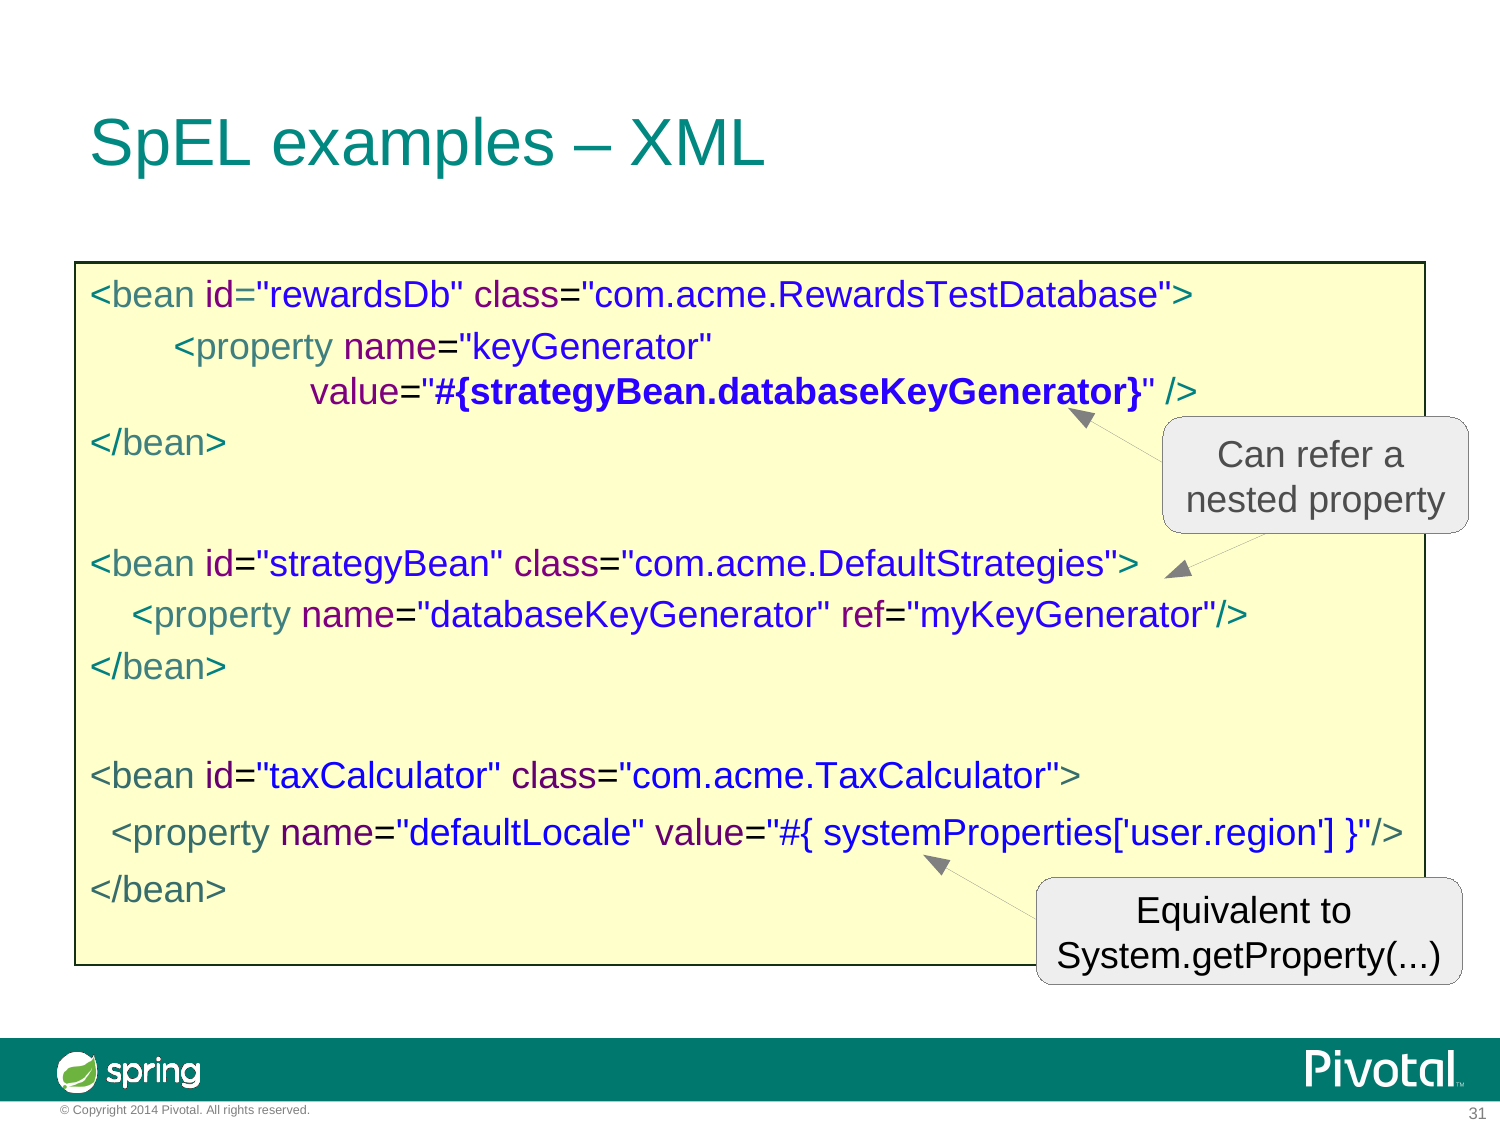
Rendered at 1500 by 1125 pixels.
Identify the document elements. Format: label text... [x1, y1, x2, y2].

text_box Can refer a nested property [1162, 416, 1469, 534]
title SpEL examples – XML [75, 45, 1426, 233]
list <bean id="rewardsDb" class="com.acme.RewardsTestDatabase"> <property name="keyGenerator" value="#{strategyBean.databaseKeyGenerator}" /> </bean> <bean id="strategyBean" class="com.acme.DefaultStrategies"> <property name="databaseKeyGenerator" ref="myKeyGenerator"/> </bean> <bean id="taxCalculator" class="com.acme.TaxCalculator"> <property name="defaultLocale" value="#{ systemProperties['user.region'] }"/> </bean> [75, 262, 1426, 966]
picture [1306, 1050, 1464, 1087]
picture [32, 1041, 210, 1103]
text_box Equivalent to System.getProperty(...) [1036, 877, 1463, 985]
